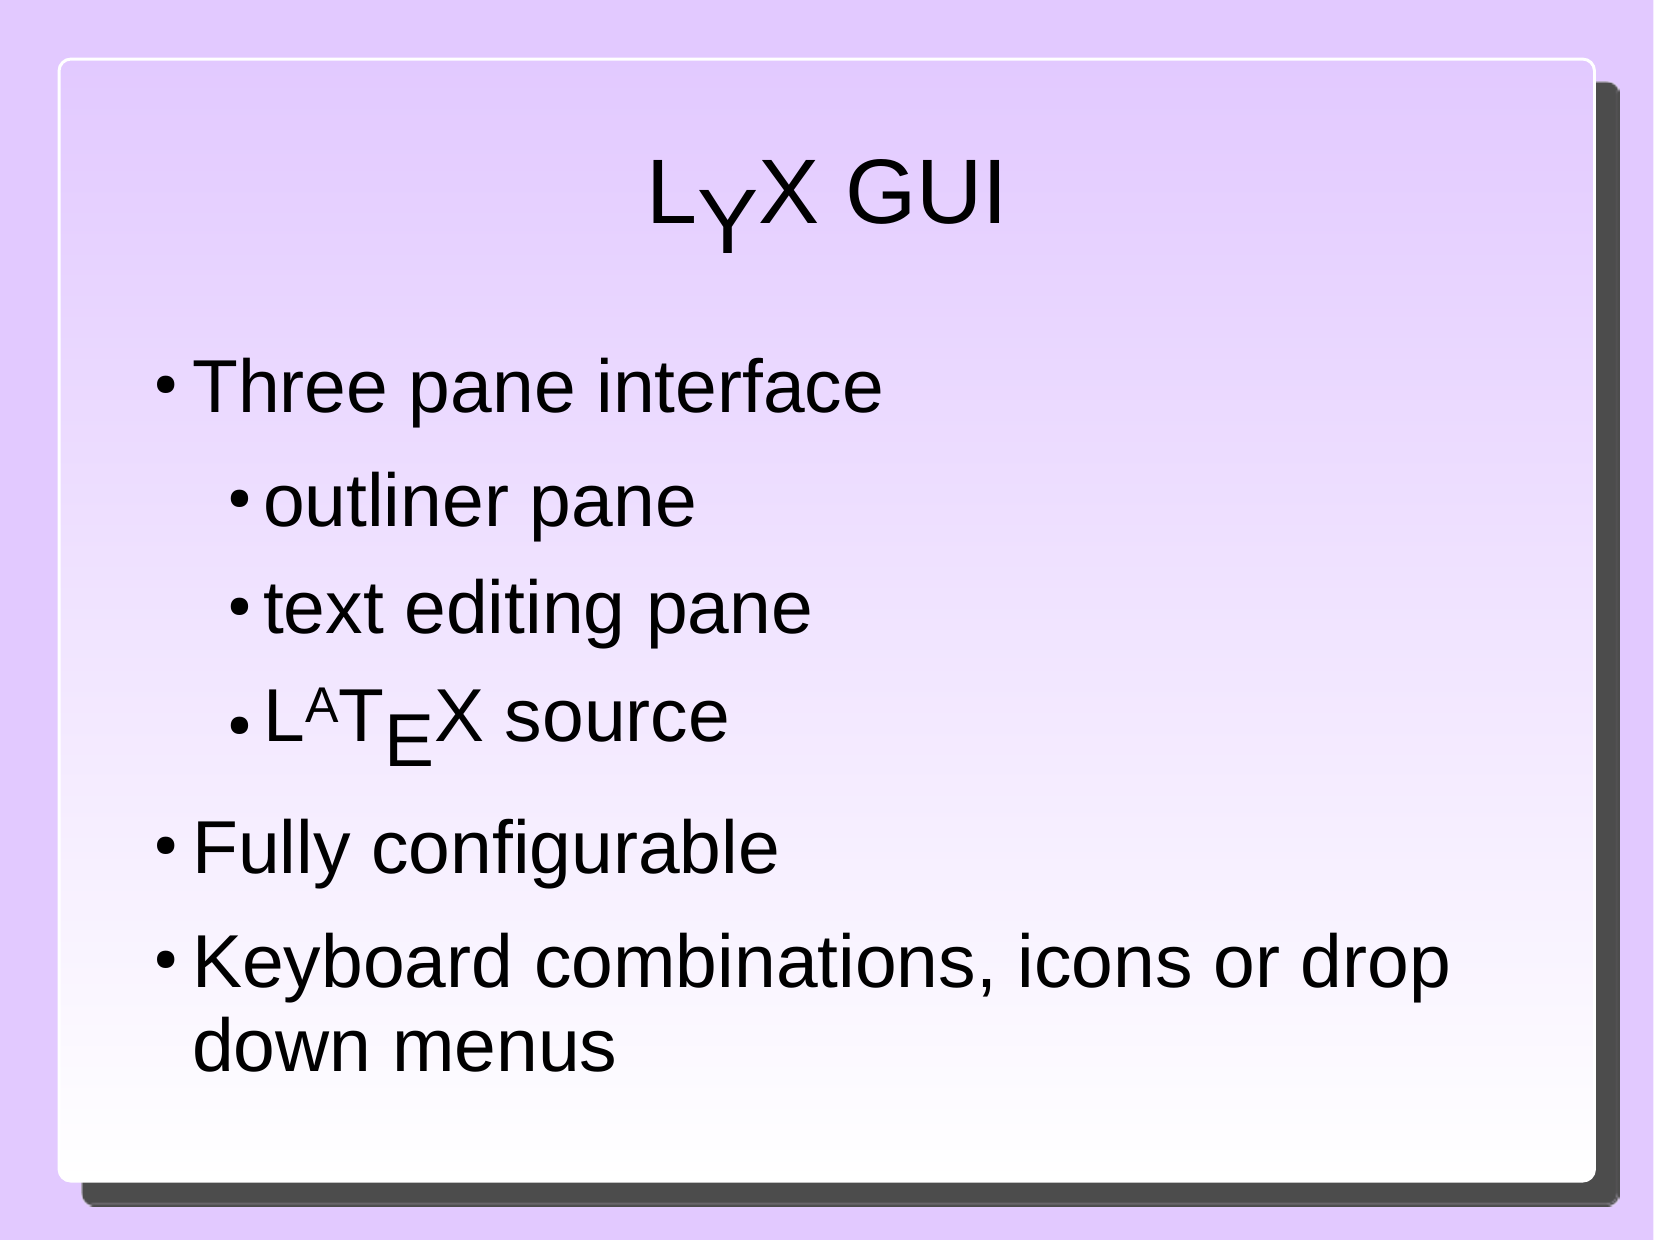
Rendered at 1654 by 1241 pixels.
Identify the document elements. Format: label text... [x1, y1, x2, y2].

title LYX GUI [121, 110, 1534, 303]
list Three pane interface outliner pane text editing pane LATEX source Fully configurable Keyboard combinations, icons or drop down menus [121, 344, 1534, 1112]
